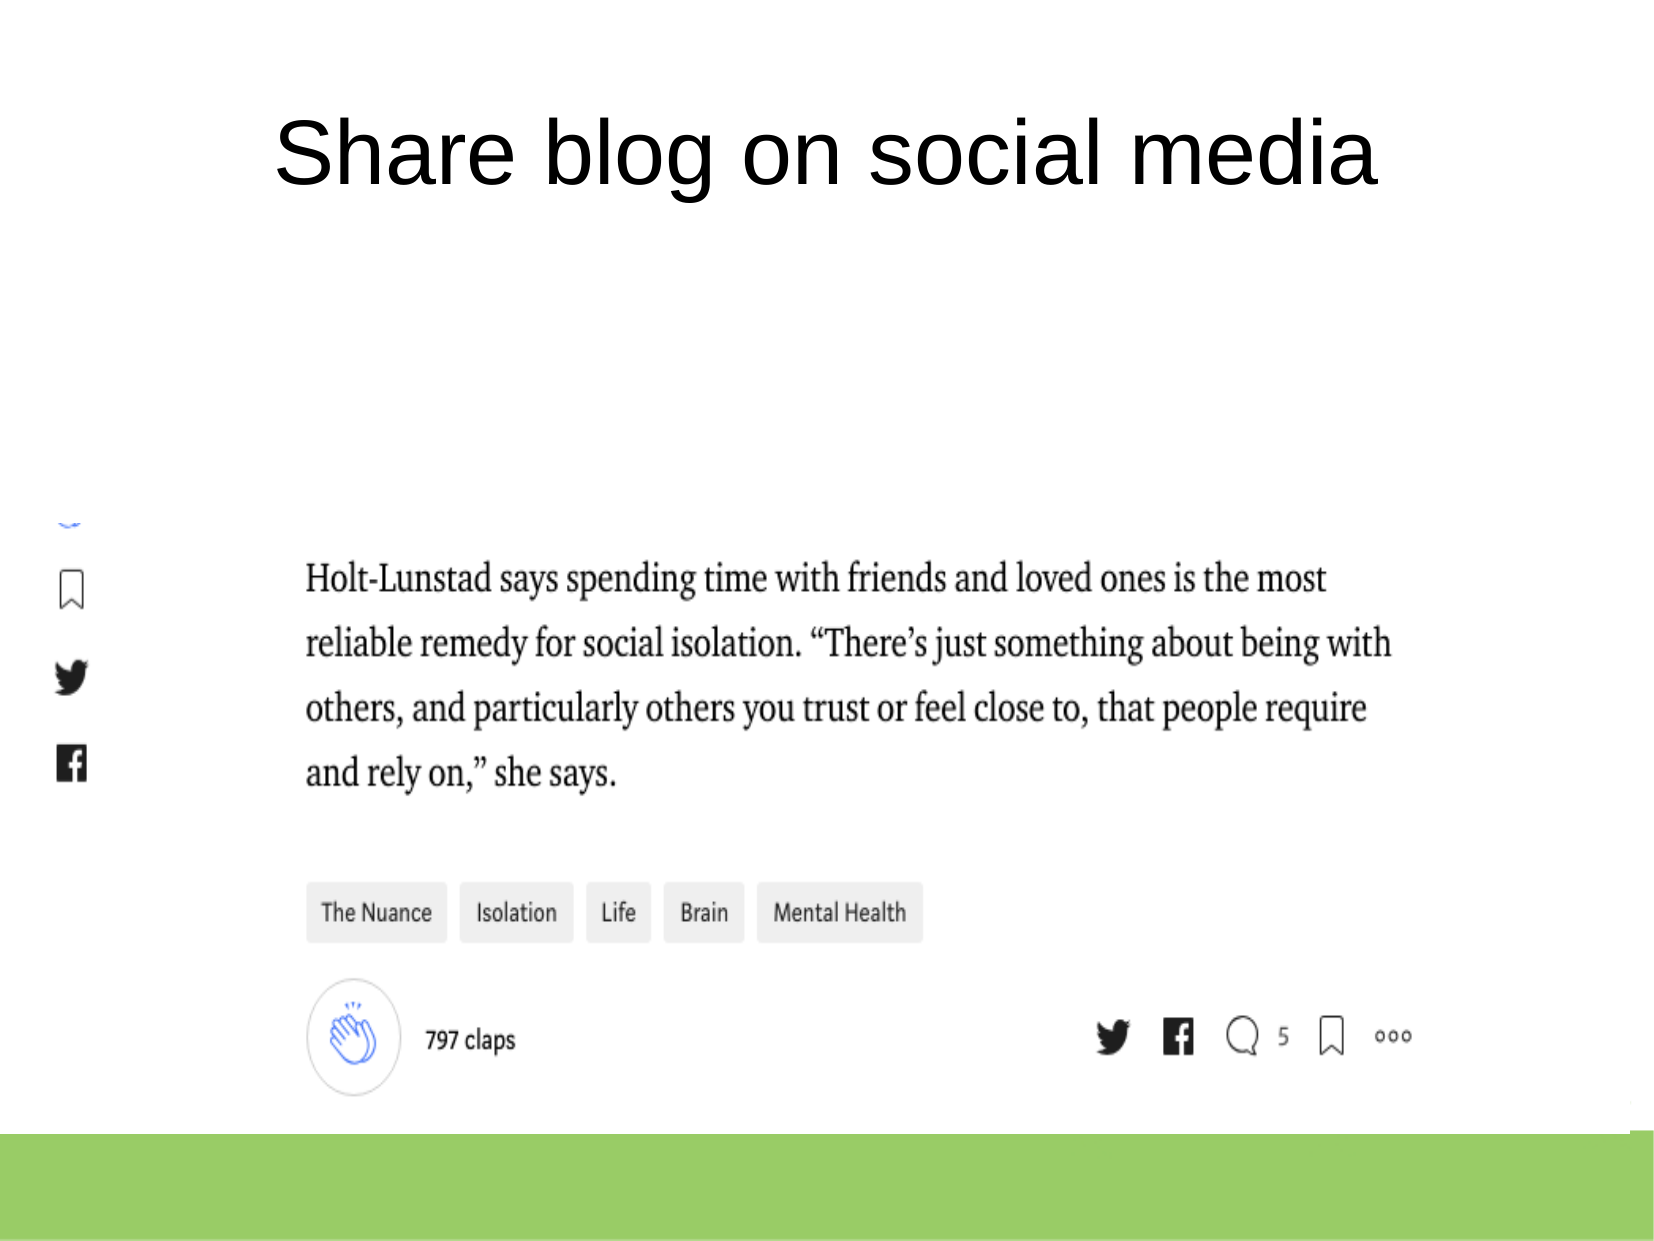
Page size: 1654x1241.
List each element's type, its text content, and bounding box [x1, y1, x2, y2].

title Share blog on social media [82, 49, 1571, 257]
picture [0, 0, 1654, 1241]
